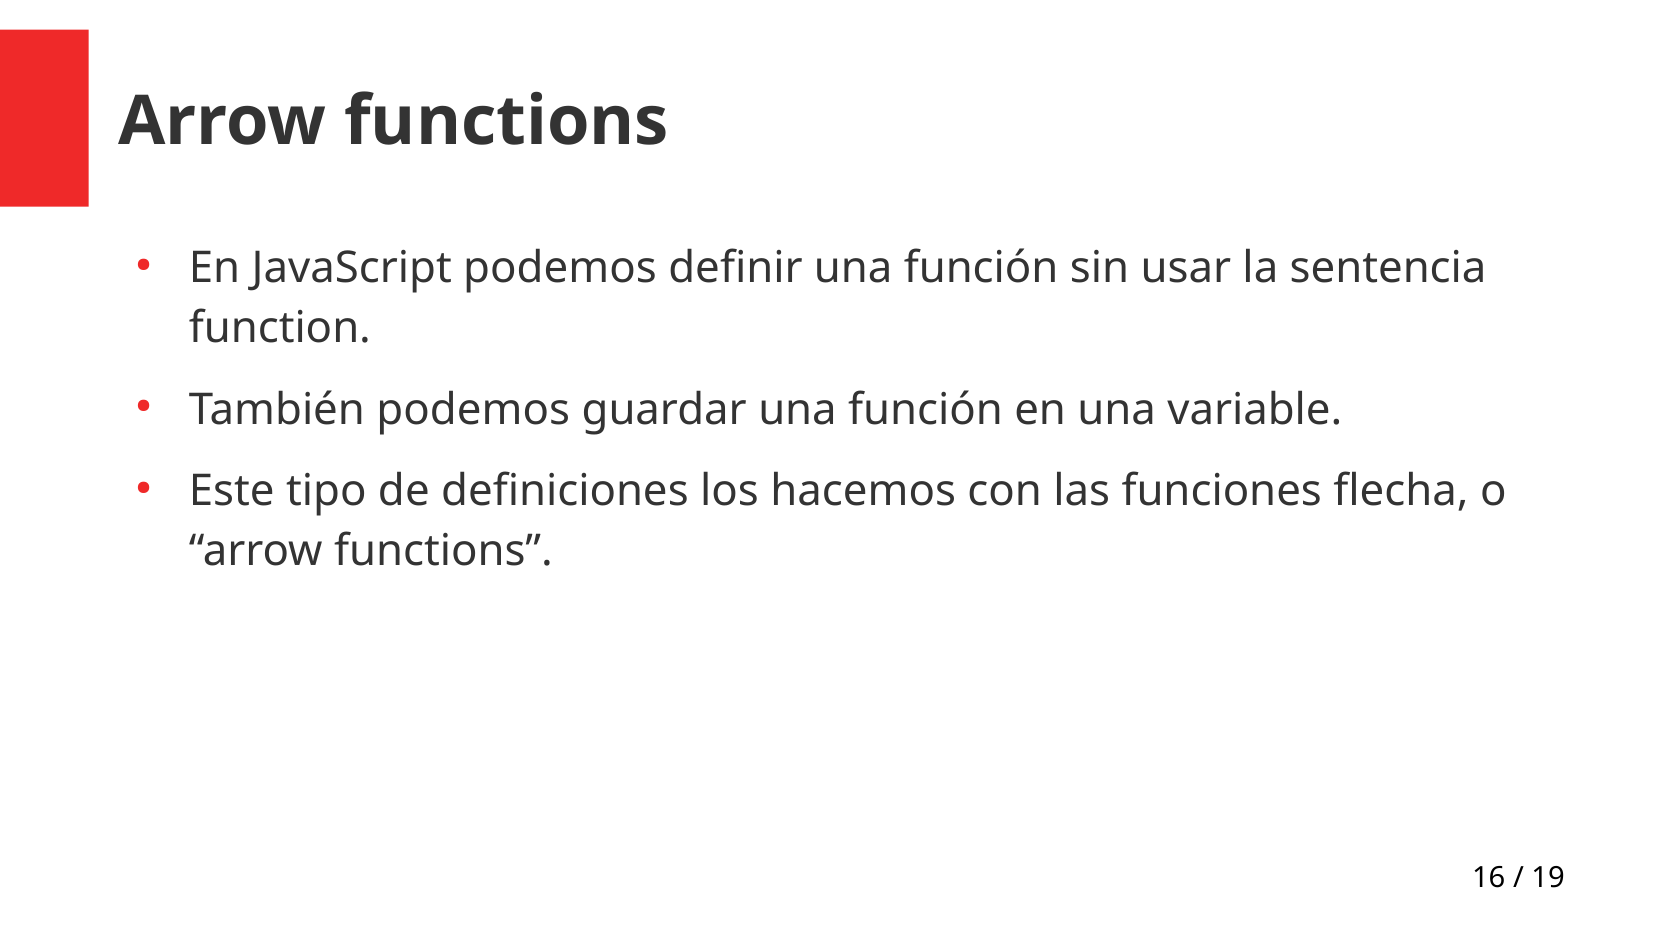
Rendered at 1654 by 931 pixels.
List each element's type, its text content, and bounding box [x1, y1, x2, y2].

title Arrow functions [118, 29, 1595, 207]
list En JavaScript podemos definir una función sin usar la sentencia function. También podemos guardar una función en una variable. Este tipo de definiciones los hacemos con las funciones flecha, o “arrow functions”. [118, 236, 1595, 798]
